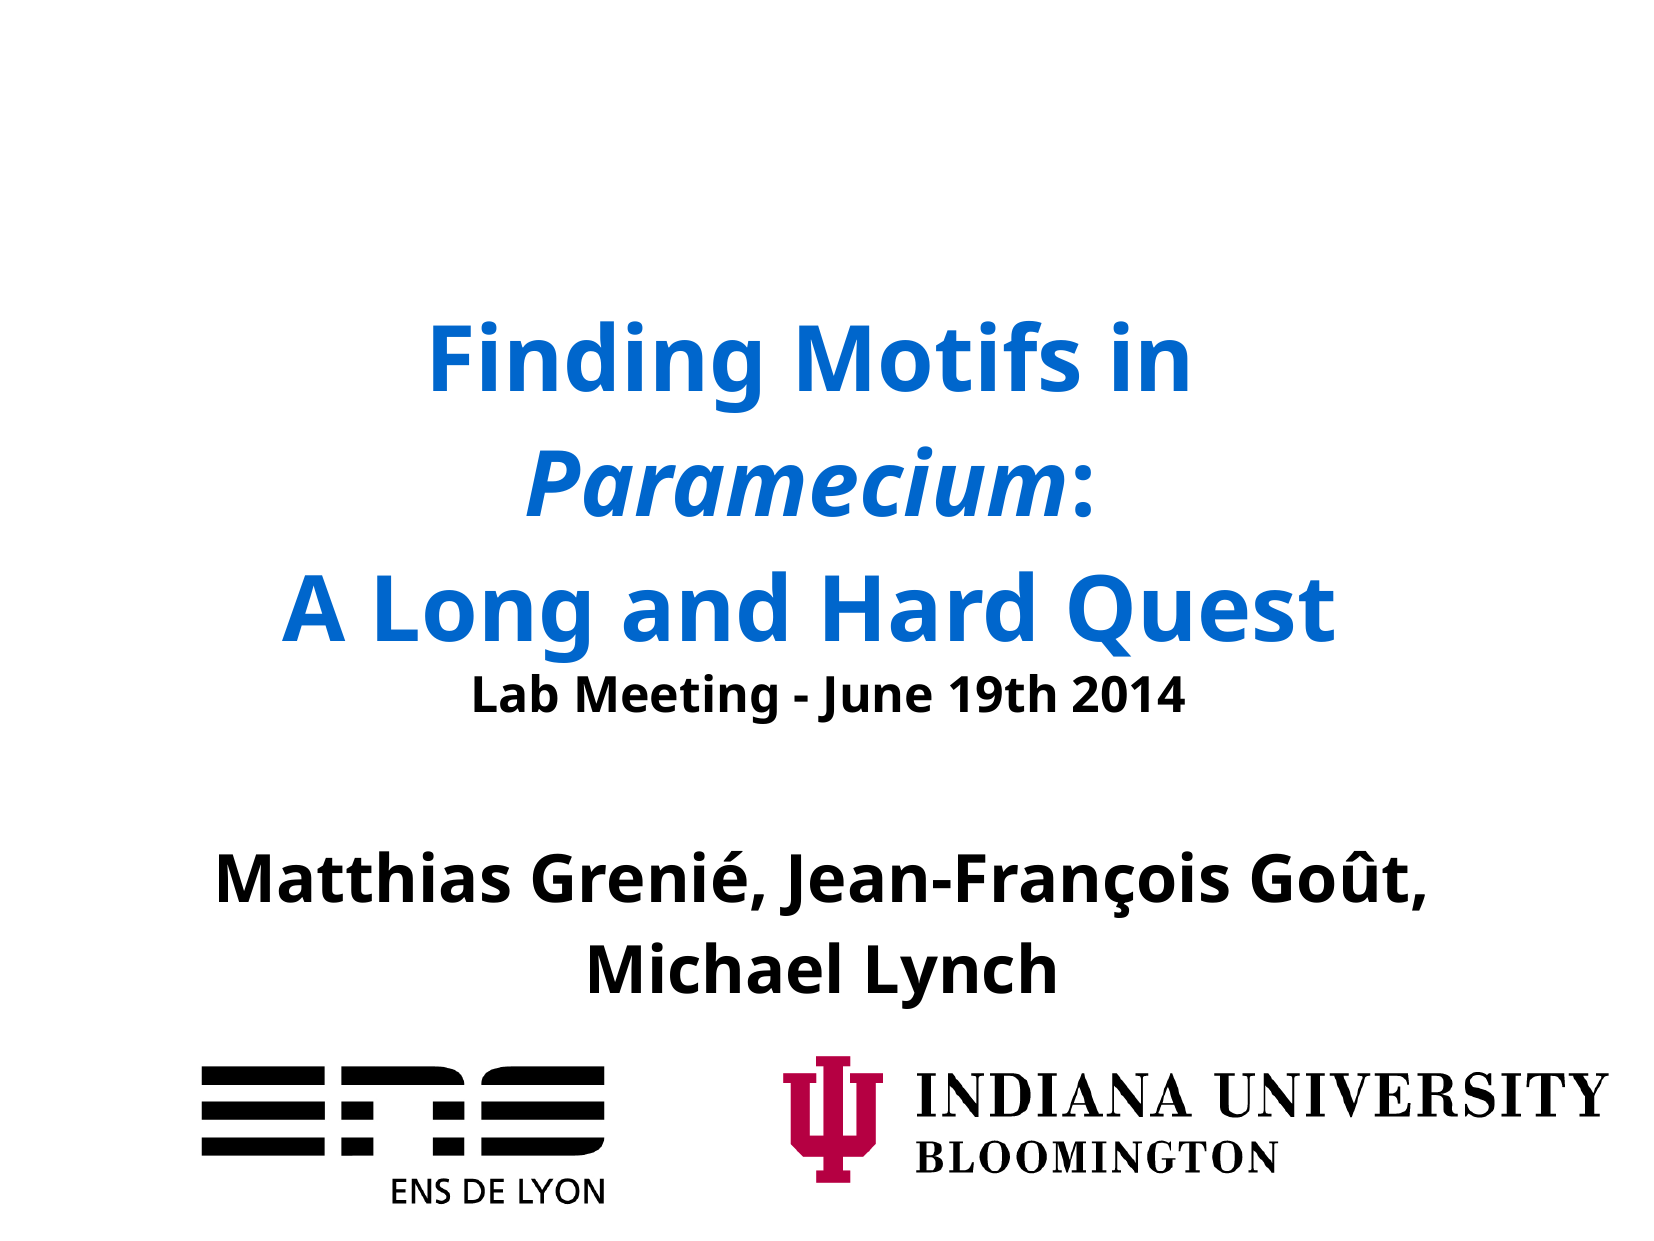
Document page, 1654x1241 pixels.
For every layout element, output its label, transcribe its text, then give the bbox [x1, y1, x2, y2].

picture [783, 1056, 1609, 1183]
text_box Matthias Grenié, Jean-François Goût, Michael Lynch [174, 823, 1482, 988]
text_box Lab Meeting - June 19th 2014 [465, 652, 1191, 723]
text_box Finding Motifs in Paramecium: A Long and Hard Quest [123, 286, 1498, 522]
picture [88, 1021, 724, 1238]
